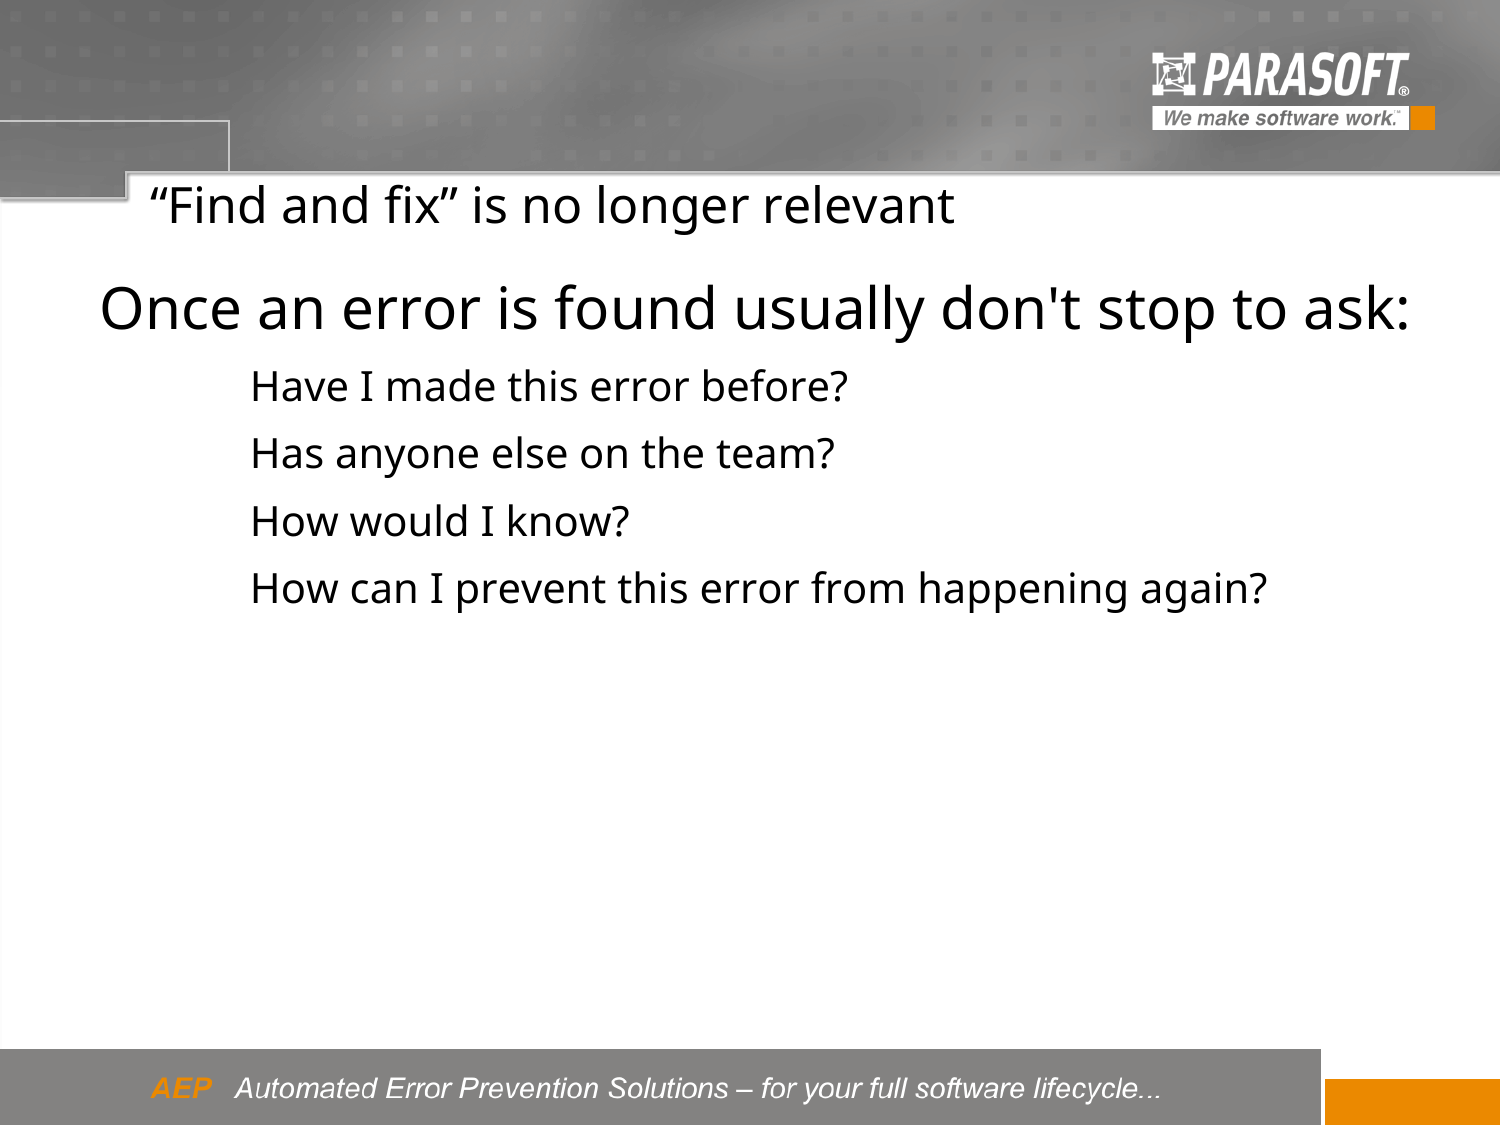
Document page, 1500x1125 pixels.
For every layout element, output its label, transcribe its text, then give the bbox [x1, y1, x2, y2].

picture [0, 0, 1500, 1125]
title “Find and fix” is no longer relevant [150, 173, 1426, 235]
list Once an error is found usually don't stop to ask: Have I made this error before? Has anyone else on the team? How would I know? How can I prevent this error from happening again? [99, 267, 1450, 995]
